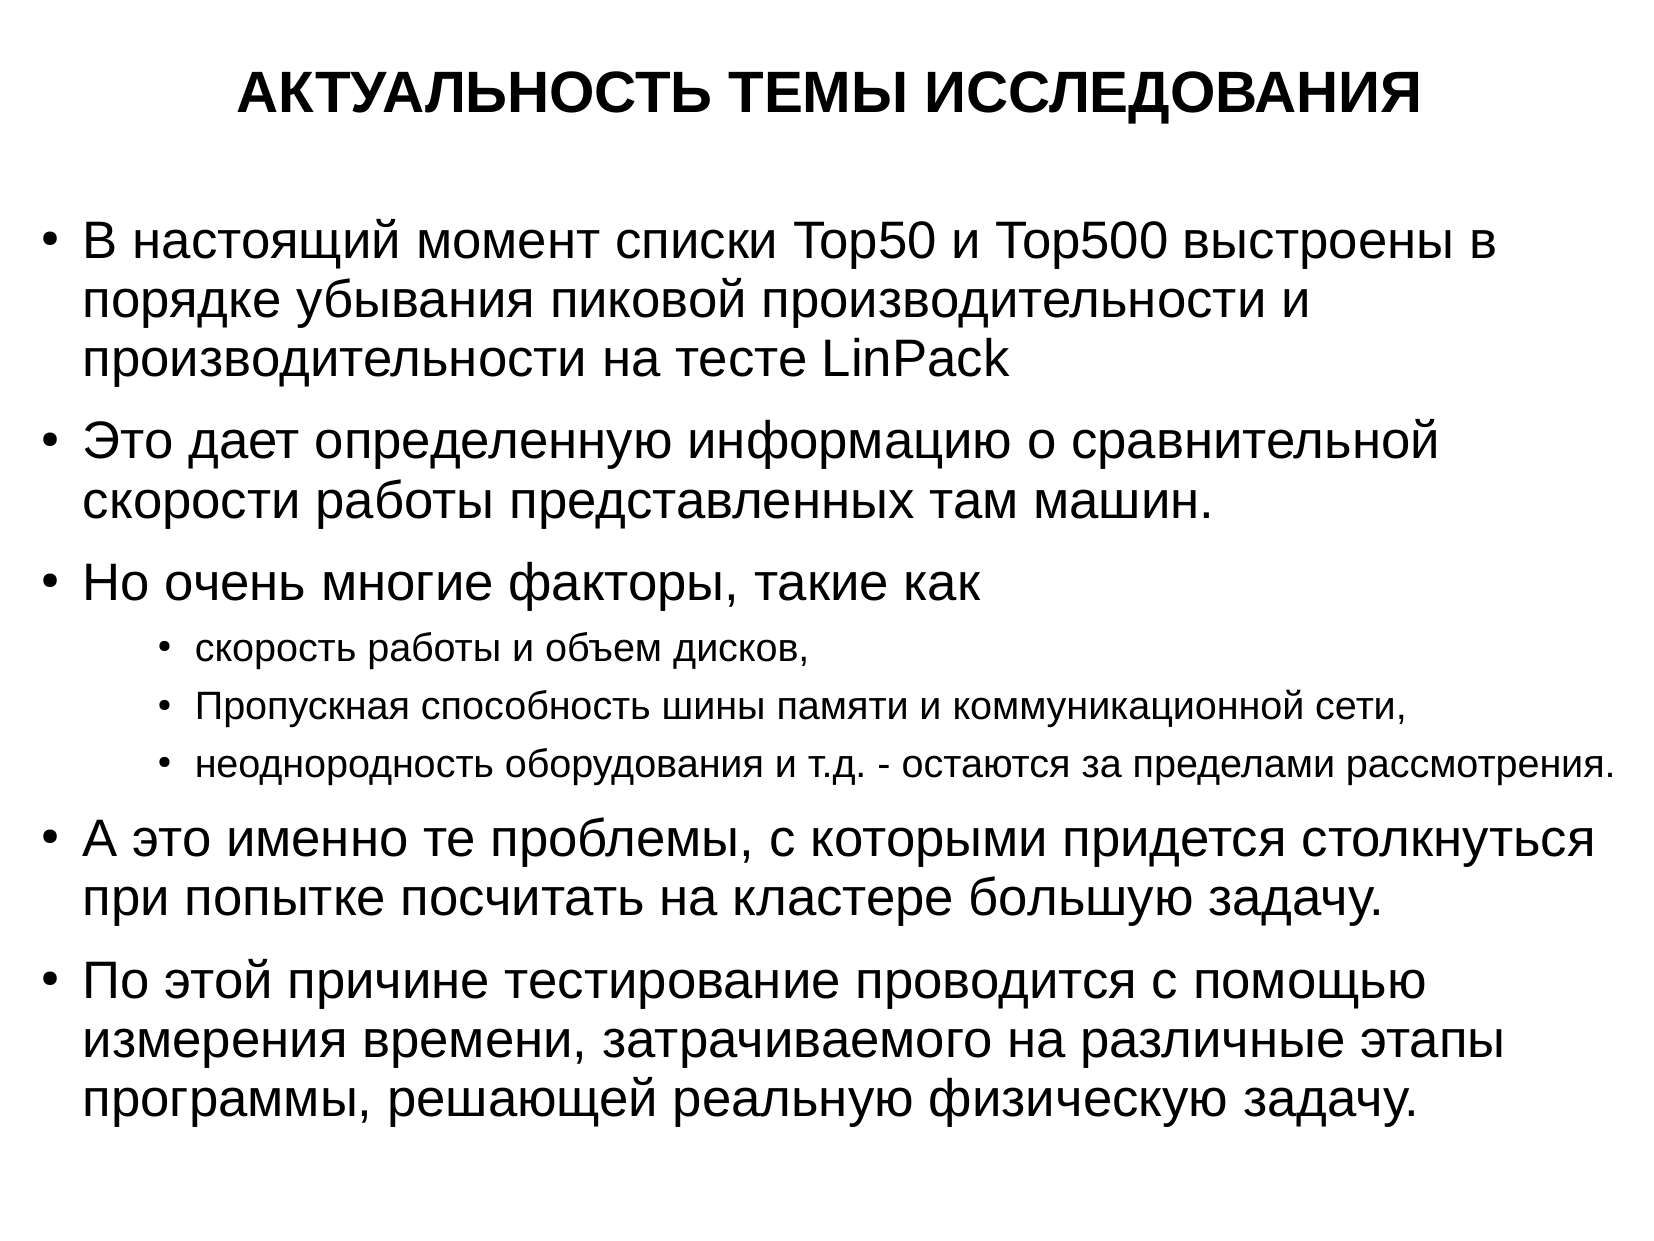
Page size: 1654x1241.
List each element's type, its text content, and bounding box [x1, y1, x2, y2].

text_box АКТУАЛЬНОСТЬ ТЕМЫ ИССЛЕДОВАНИЯ [0, 0, 1654, 196]
list В настоящий момент списки Top50 и Top500 выстроены в порядке убывания пиковой производительности и производительности на тесте LinPack Это дает определенную информацию о сравнительной скорости работы представленных там машин. Но очень многие факторы, такие как скорость работы и объем дисков, Пропускная способность шины памяти и коммуникационной сети, неоднородность оборудования и т.д. - остаются за пределами рассмотрения. А это именно те проблемы, с которыми придется столкнуться при попытке посчитать на кластере большую задачу. По этой причине тестирование проводится с помощью измерения времени, затрачиваемого на различные этапы программы, решающей реальную физическую задачу. [26, 210, 1621, 1171]
